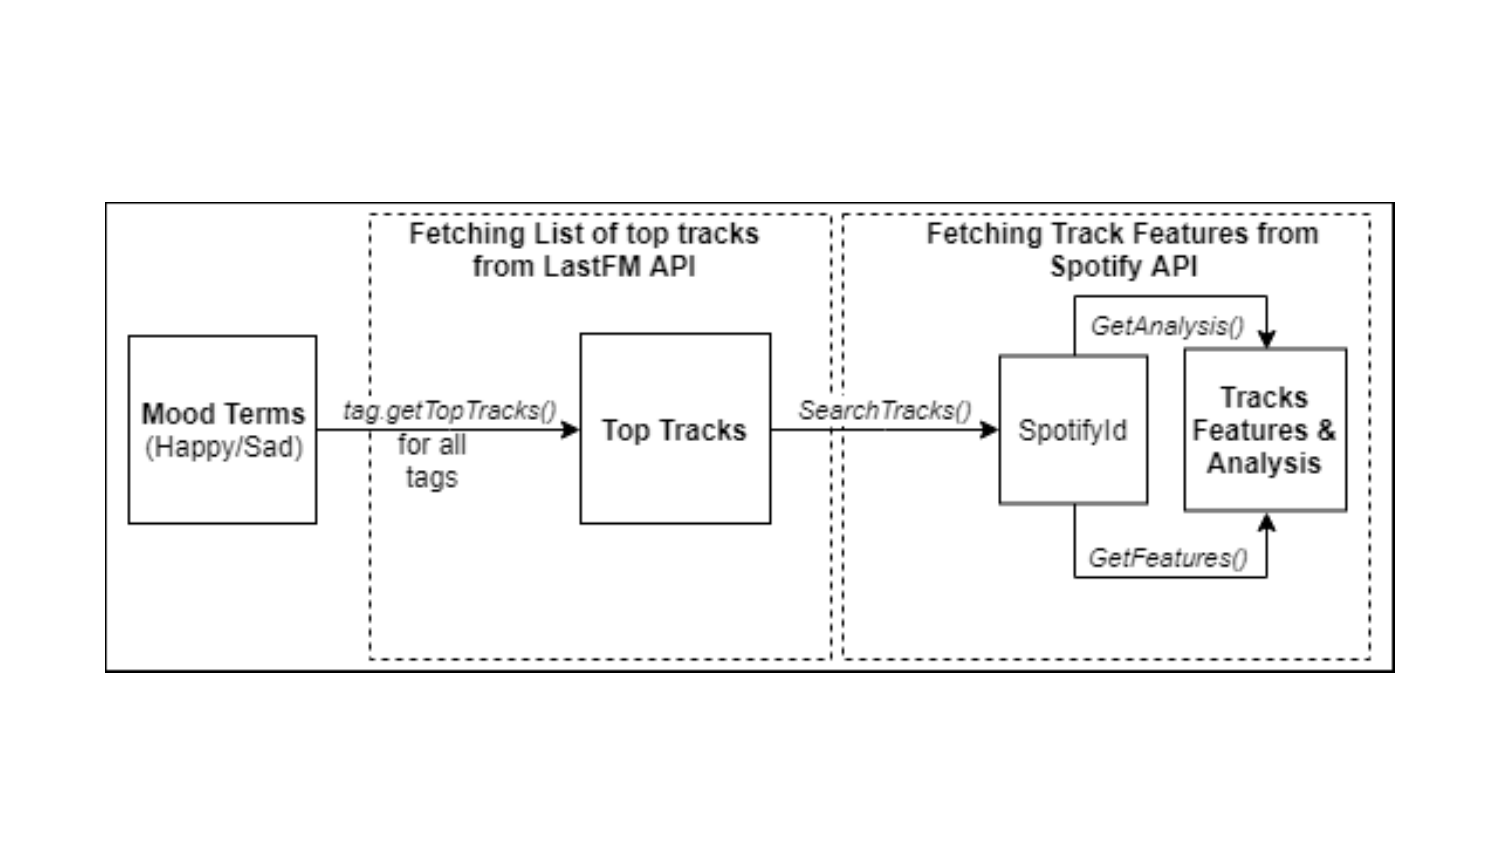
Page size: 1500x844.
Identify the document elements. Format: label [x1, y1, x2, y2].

picture [105, 202, 1395, 673]
